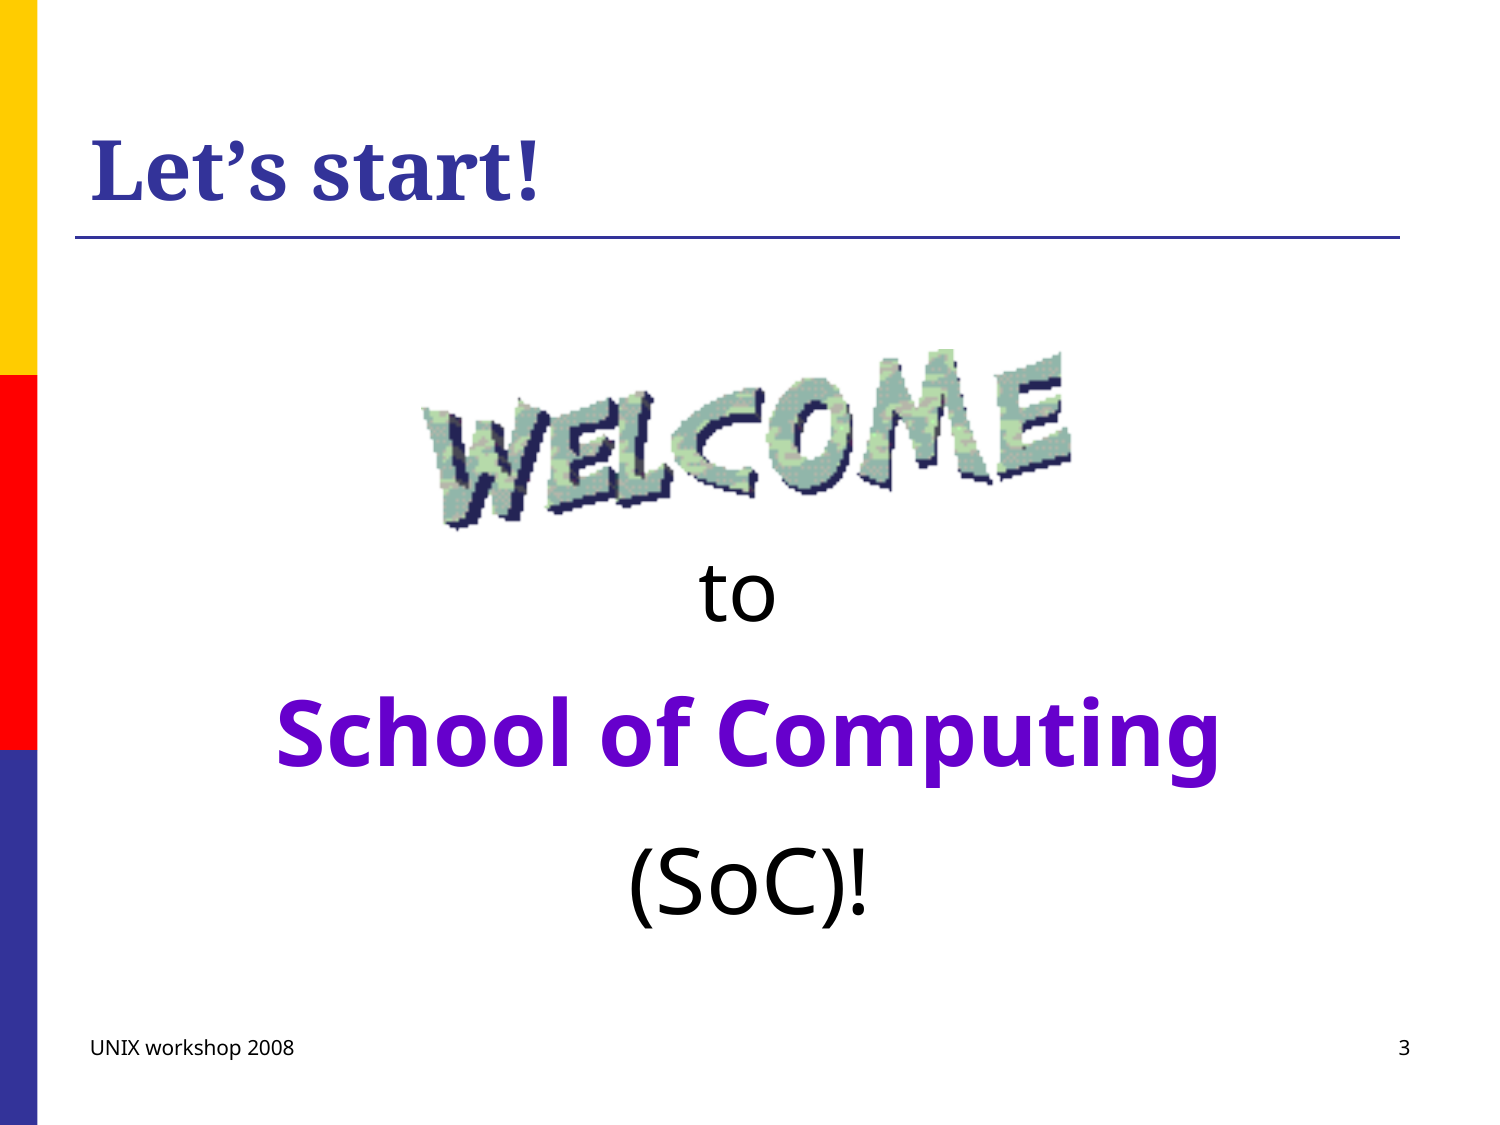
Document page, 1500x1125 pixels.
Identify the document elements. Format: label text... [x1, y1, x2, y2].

title Let’s start! [75, 45, 1426, 233]
list to School of Computing (SoC)! [75, 524, 1426, 1000]
picture [421, 349, 1079, 536]
text_box <number> [1074, 1025, 1426, 1101]
text_box UNIX workshop 2008 [74, 1025, 426, 1101]
